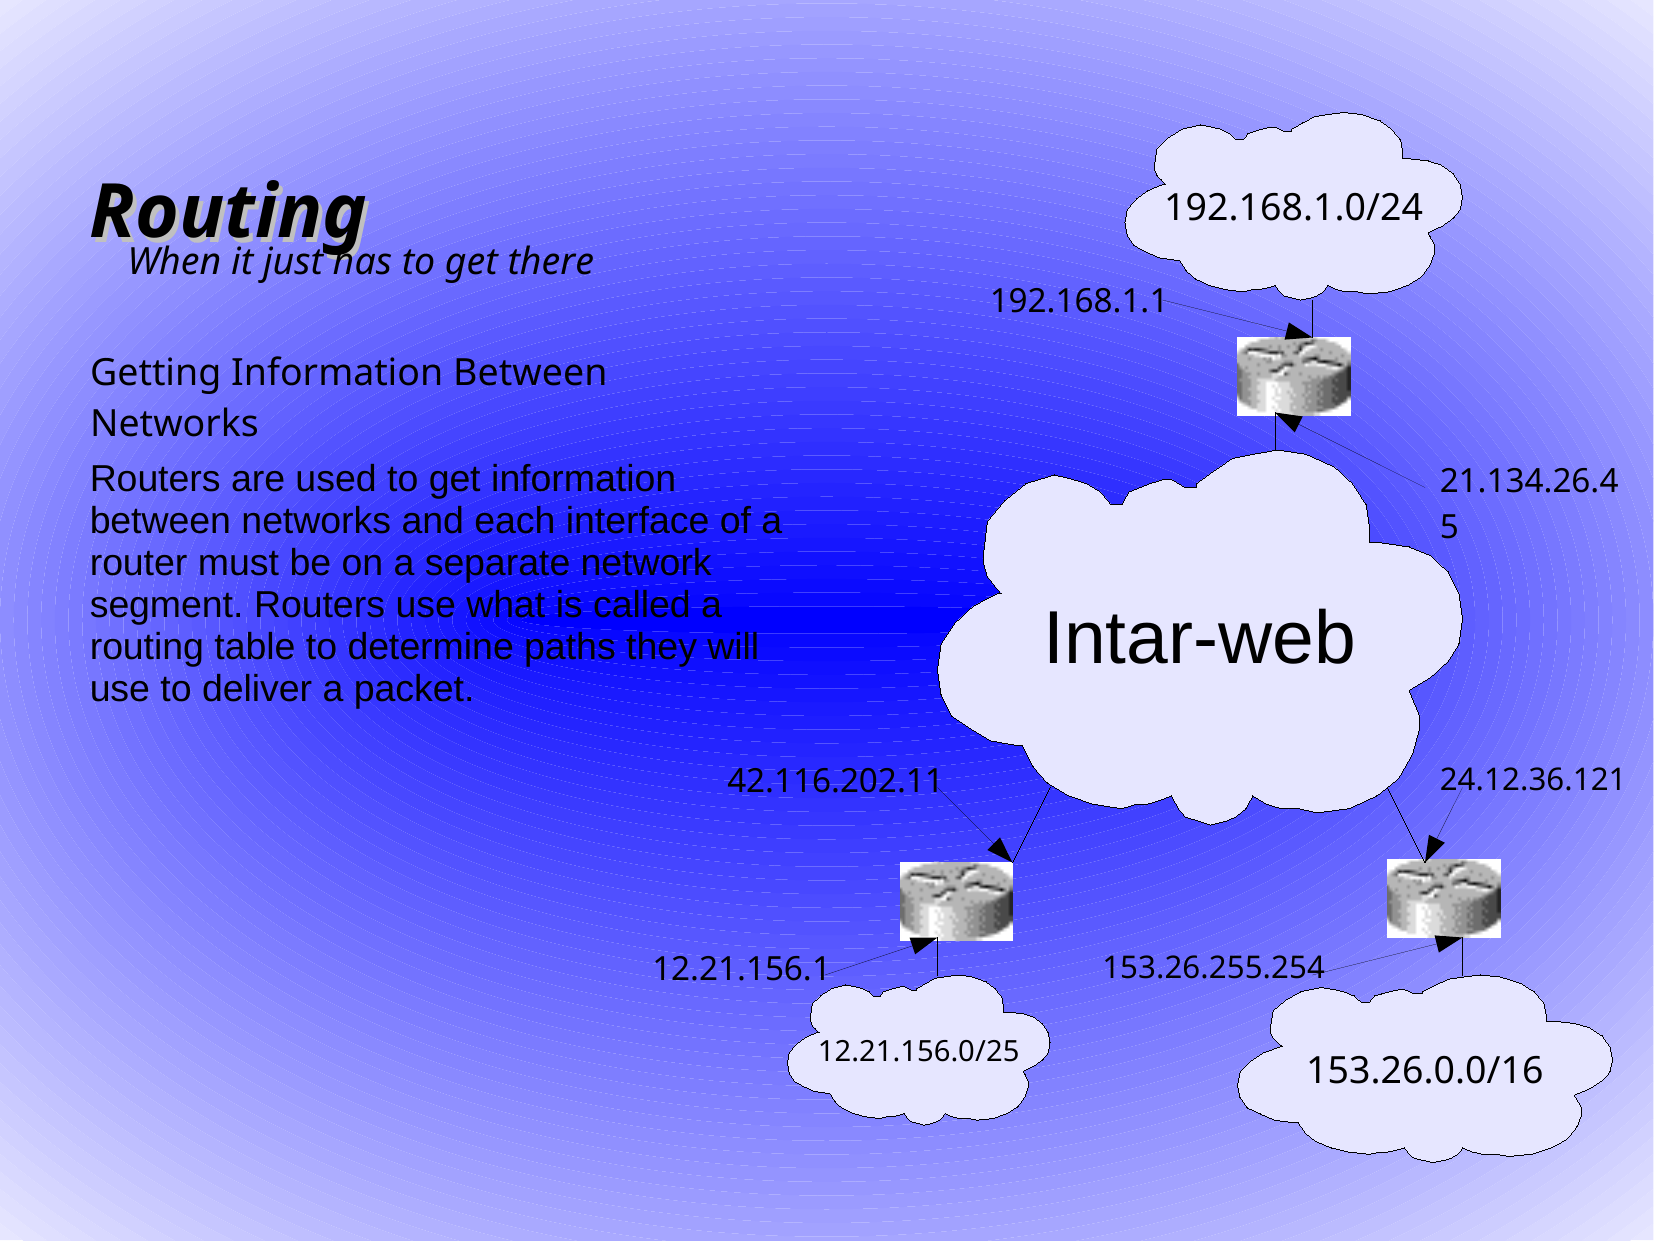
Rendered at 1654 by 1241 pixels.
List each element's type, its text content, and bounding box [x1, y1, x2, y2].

text_box 12.21.156.0/25 [787, 975, 1051, 1126]
text_box 192.168.1.0/24 [1124, 112, 1463, 301]
text_box 153.26.255.254 [1087, 937, 1351, 1003]
text_box Intar-web [937, 450, 1463, 826]
text_box When it just has to get there [112, 227, 788, 301]
picture [1387, 859, 1501, 938]
text_box 12.21.156.1 [637, 937, 863, 1006]
picture [1237, 337, 1351, 416]
text_box 21.134.26.45 [1425, 450, 1651, 519]
text_box 192.168.1.1 [975, 269, 1201, 338]
text_box 24.12.36.121 [1425, 750, 1654, 815]
text_box 153.26.0.0/16 [1237, 974, 1613, 1163]
text_box [1012, 412, 1126, 483]
text_box Routing [75, 150, 788, 262]
picture [900, 862, 1013, 941]
text_box Getting Information Between Networks [75, 337, 751, 413]
text_box Routers are used to get information between networks and each interface of a router must be on a separate network segment. Routers use what is called a routing table to determine paths they will use to deliver a packet. [75, 450, 826, 717]
text_box 42.116.202.11 [712, 750, 976, 819]
